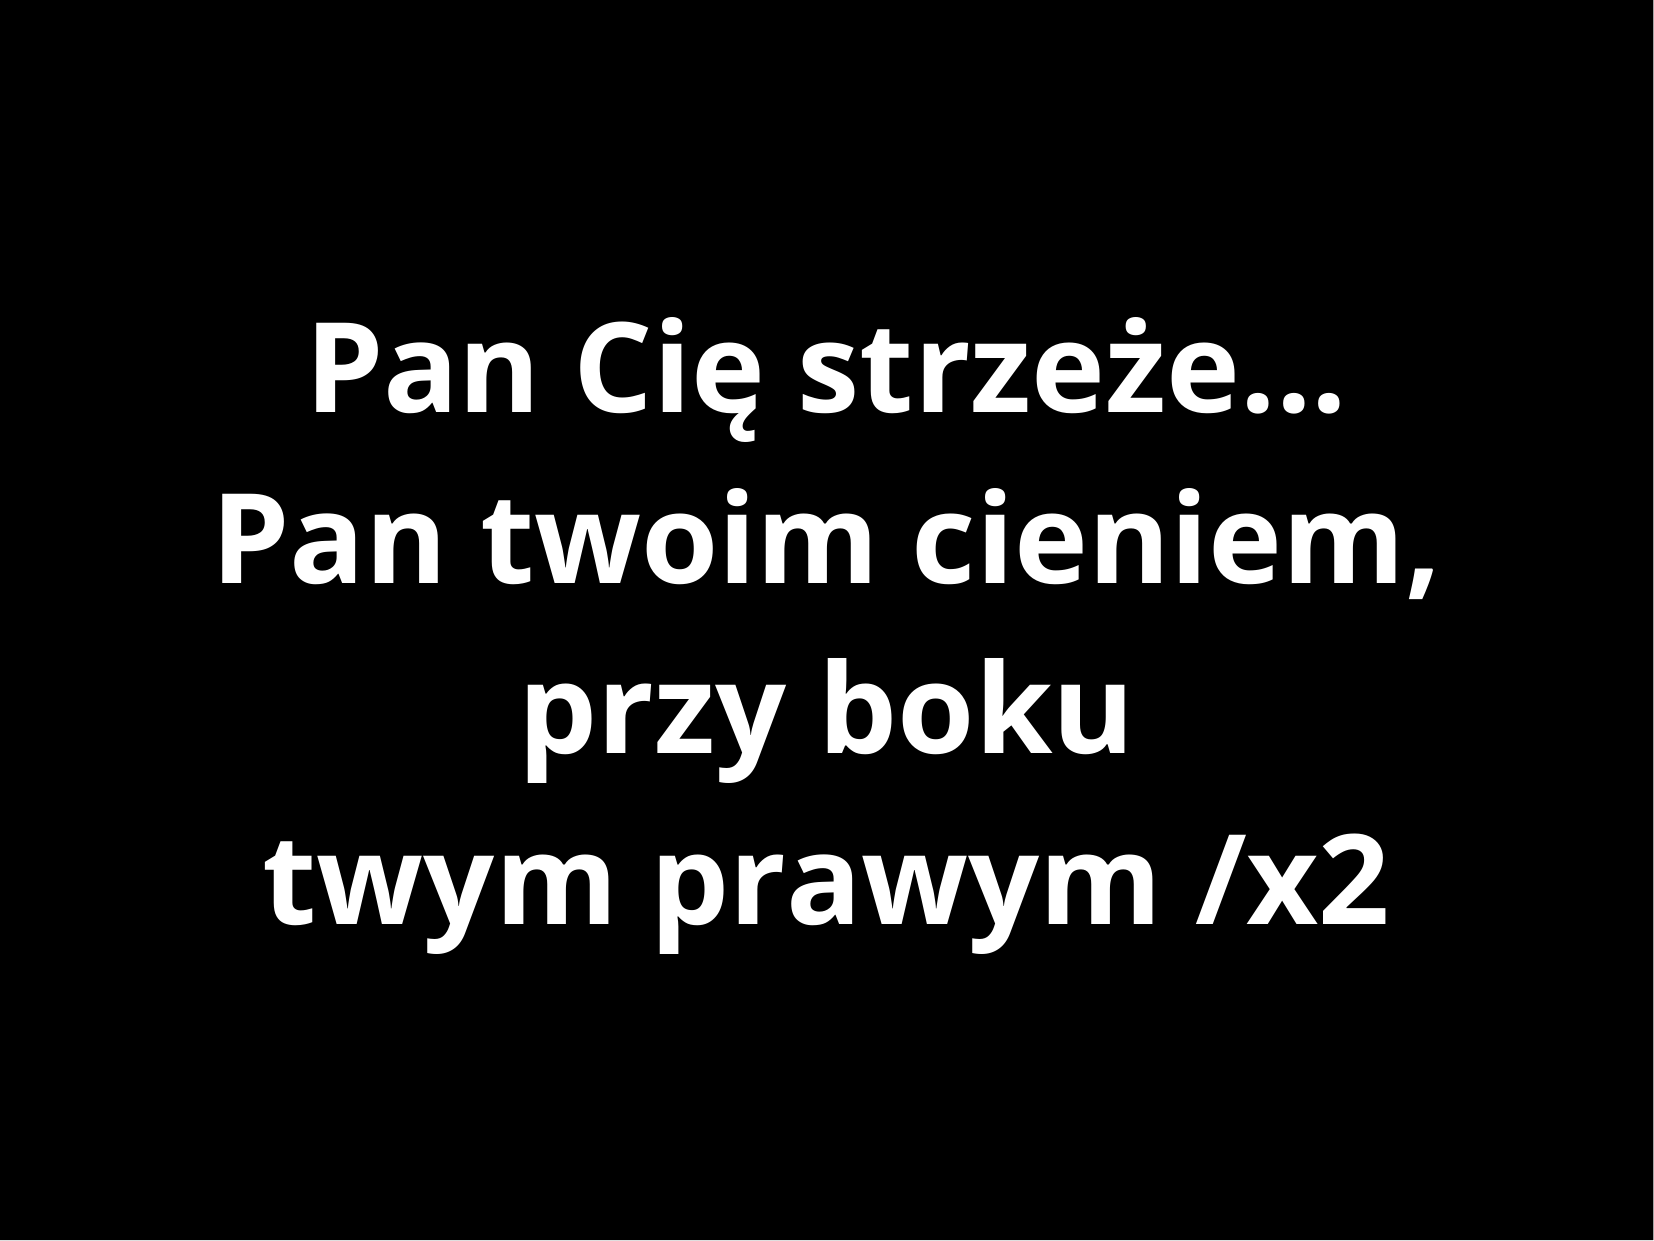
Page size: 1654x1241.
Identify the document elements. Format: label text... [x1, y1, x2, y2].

title Pan Cię strzeże... Pan twoim cieniem, przy boku twym prawym /x2 [0, 0, 1654, 1241]
